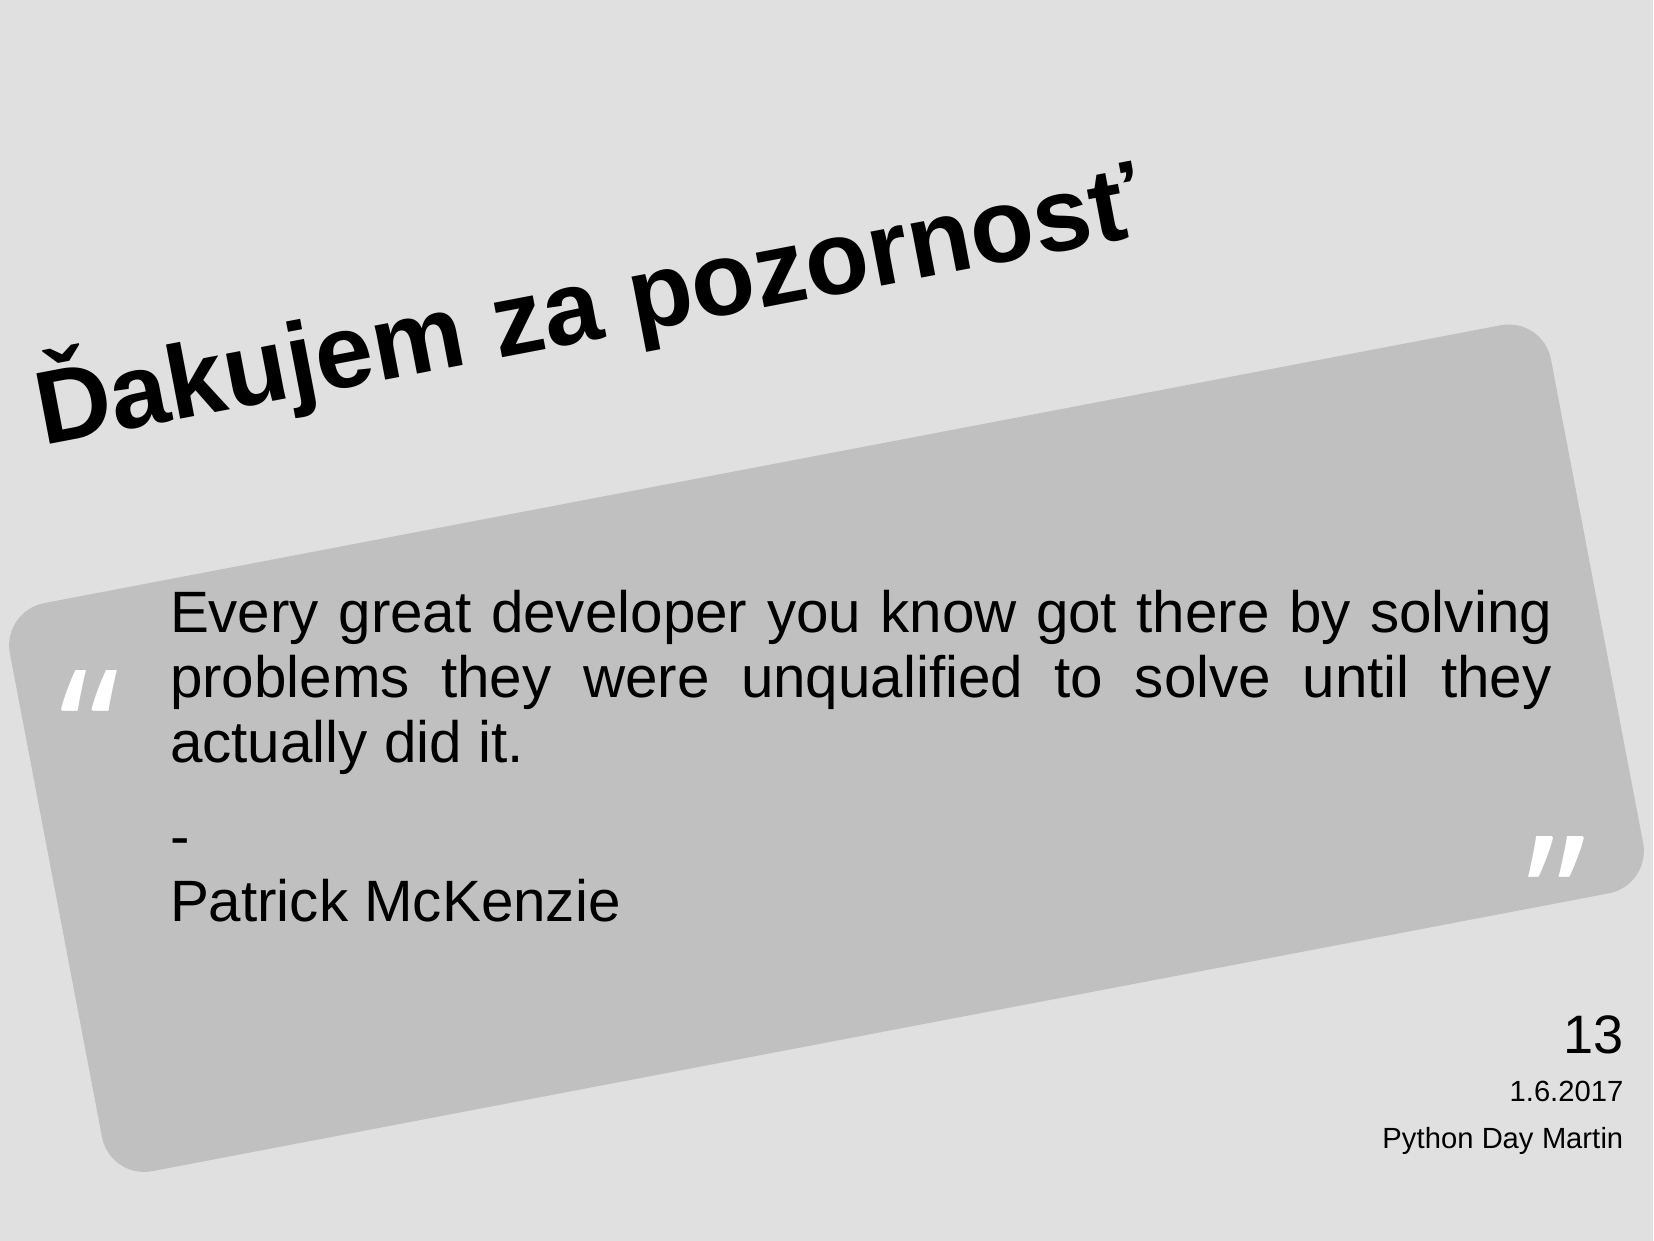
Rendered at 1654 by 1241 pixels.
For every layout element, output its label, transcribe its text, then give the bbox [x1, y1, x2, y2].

list Every great developer you know got there by solving problems they were unqualified to solve until they actually did it. - Patrick McKenzie [99, 579, 1554, 1241]
title Ďakujem za pozornosť [16, 29, 1518, 512]
